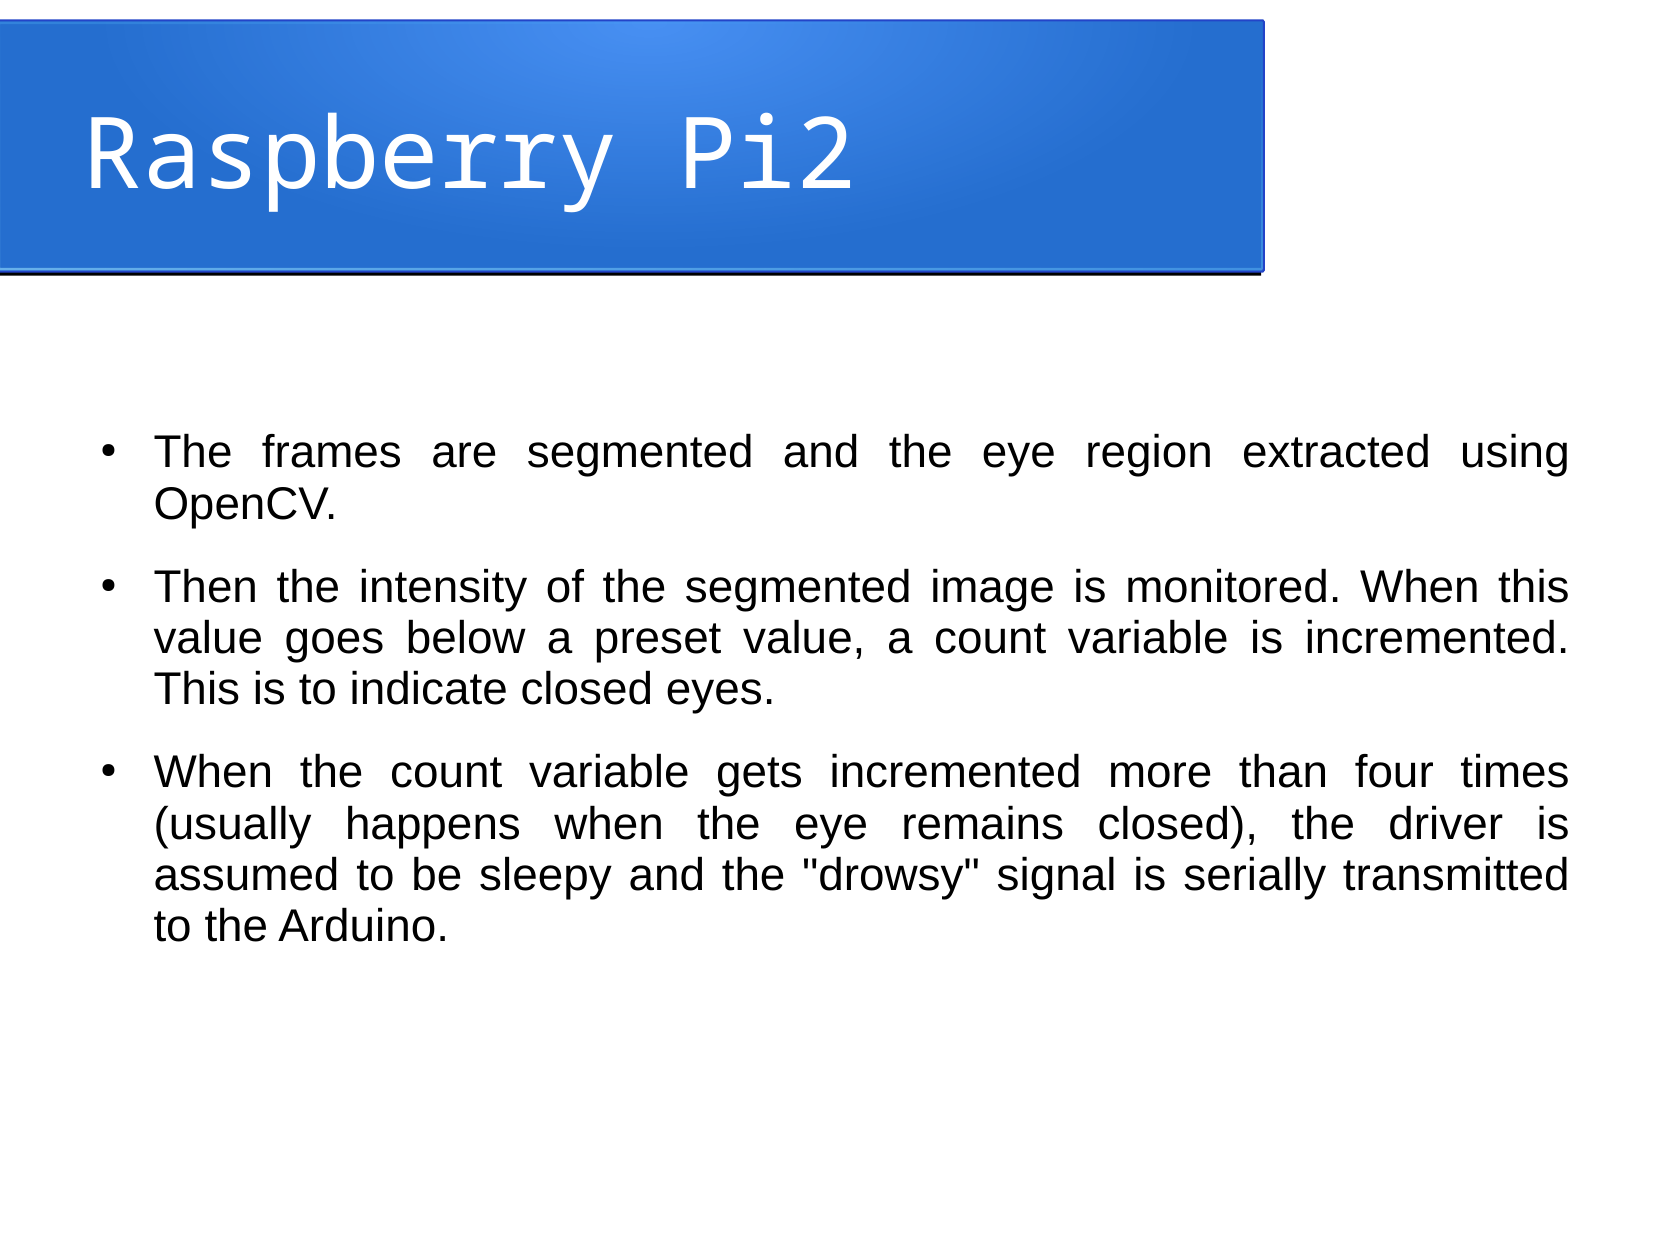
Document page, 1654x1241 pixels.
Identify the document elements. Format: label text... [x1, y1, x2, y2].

title Raspberry Pi2 [82, 47, 1235, 252]
list The frames are segmented and the eye region extracted using OpenCV. Then the intensity of the segmented image is monitored. When this value goes below a preset value, a count variable is incremented. This is to indicate closed eyes. When the count variable gets incremented more than four times (usually happens when the eye remains closed), the driver is assumed to be sleepy and the "drowsy" signal is serially transmitted to the Arduino. [82, 426, 1571, 1146]
